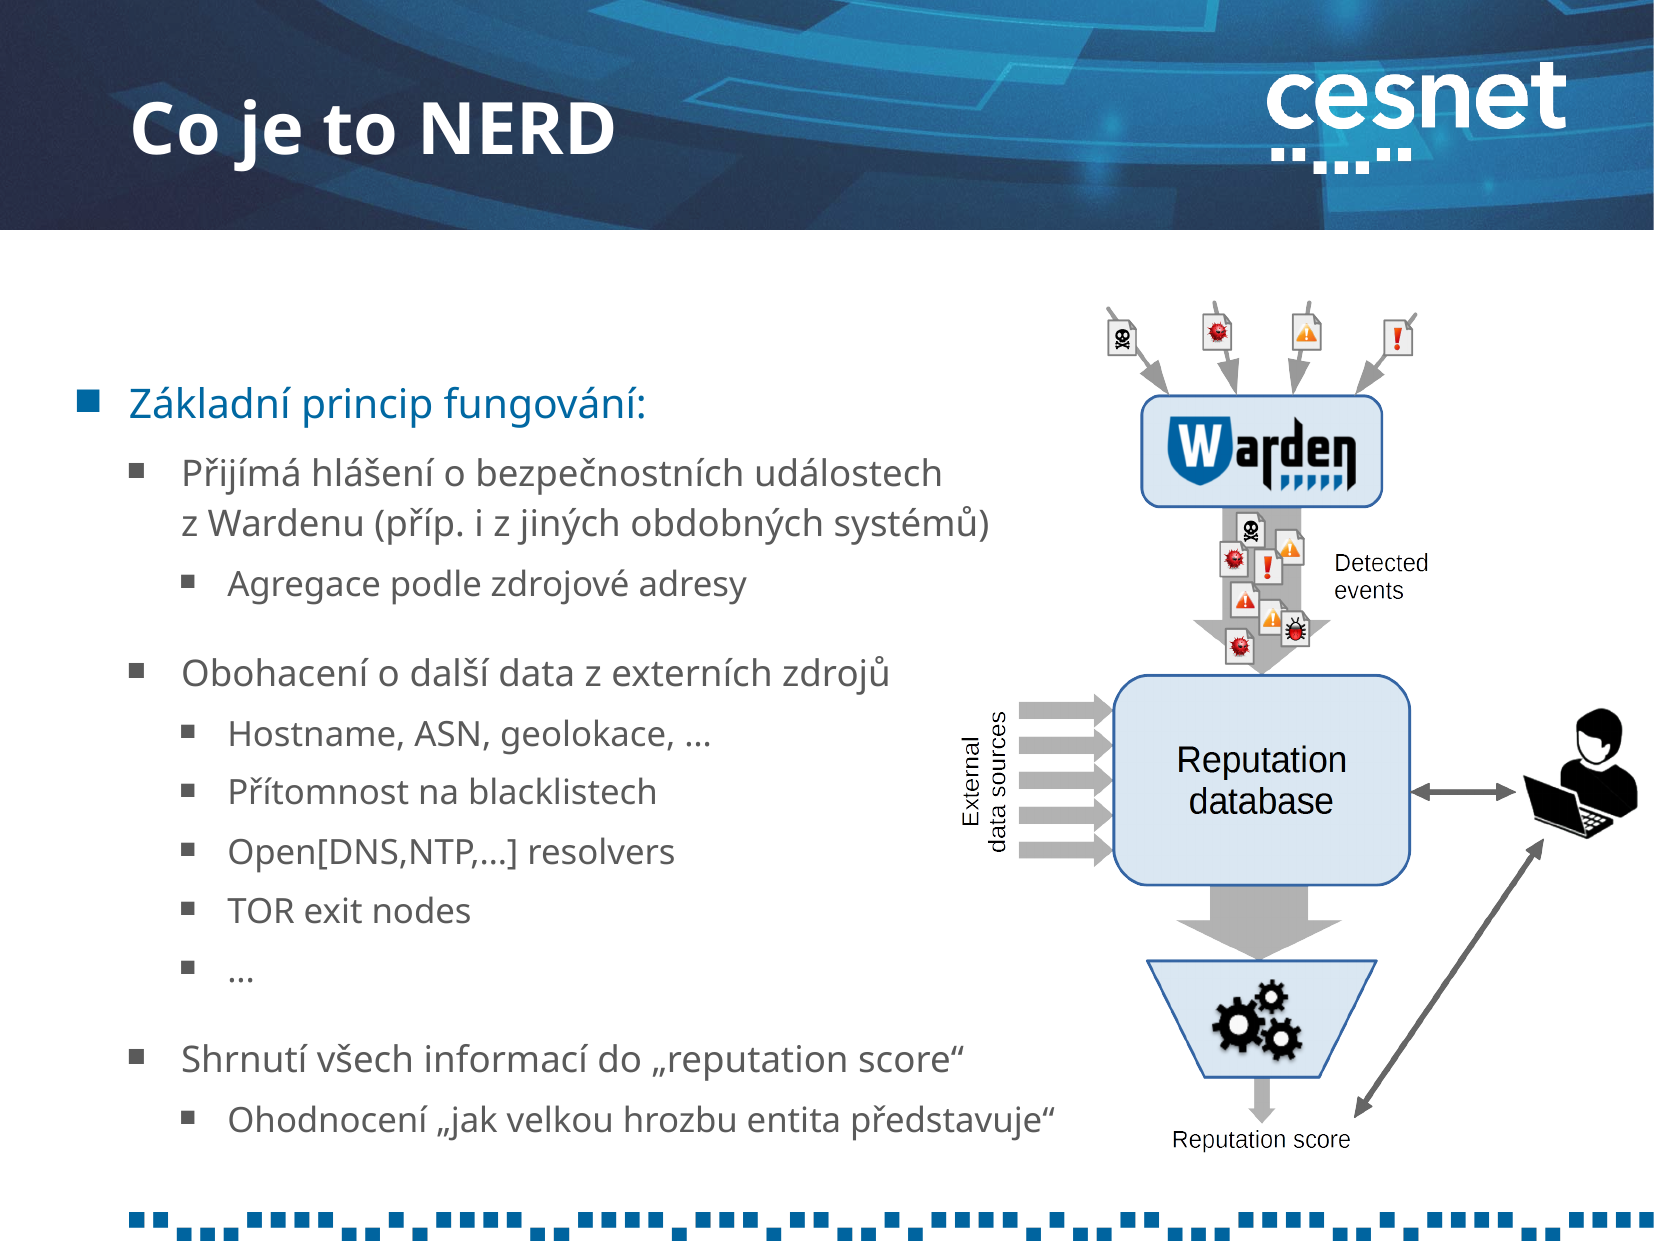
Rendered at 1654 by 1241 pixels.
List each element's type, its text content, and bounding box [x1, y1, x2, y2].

title Co je to NERD [129, 15, 1229, 223]
picture [129, 1212, 1654, 1241]
picture [1266, 62, 1567, 174]
picture [950, 300, 1644, 1164]
list Základní princip fungování: Přijímá hlášení o bezpečnostních událostech z Wardenu (příp. i z jiných obdobných systémů) Agregace podle zdrojové adresy Obohacení o další data z externích zdrojů Hostname, ASN, geolokace, … Přítomnost na blacklistech Open[DNS,NTP,…] resolvers TOR exit nodes ... Shrnutí všech informací do „reputation score“ Ohodnocení „jak velkou hrozbu entita představuje“ [76, 290, 1518, 1146]
